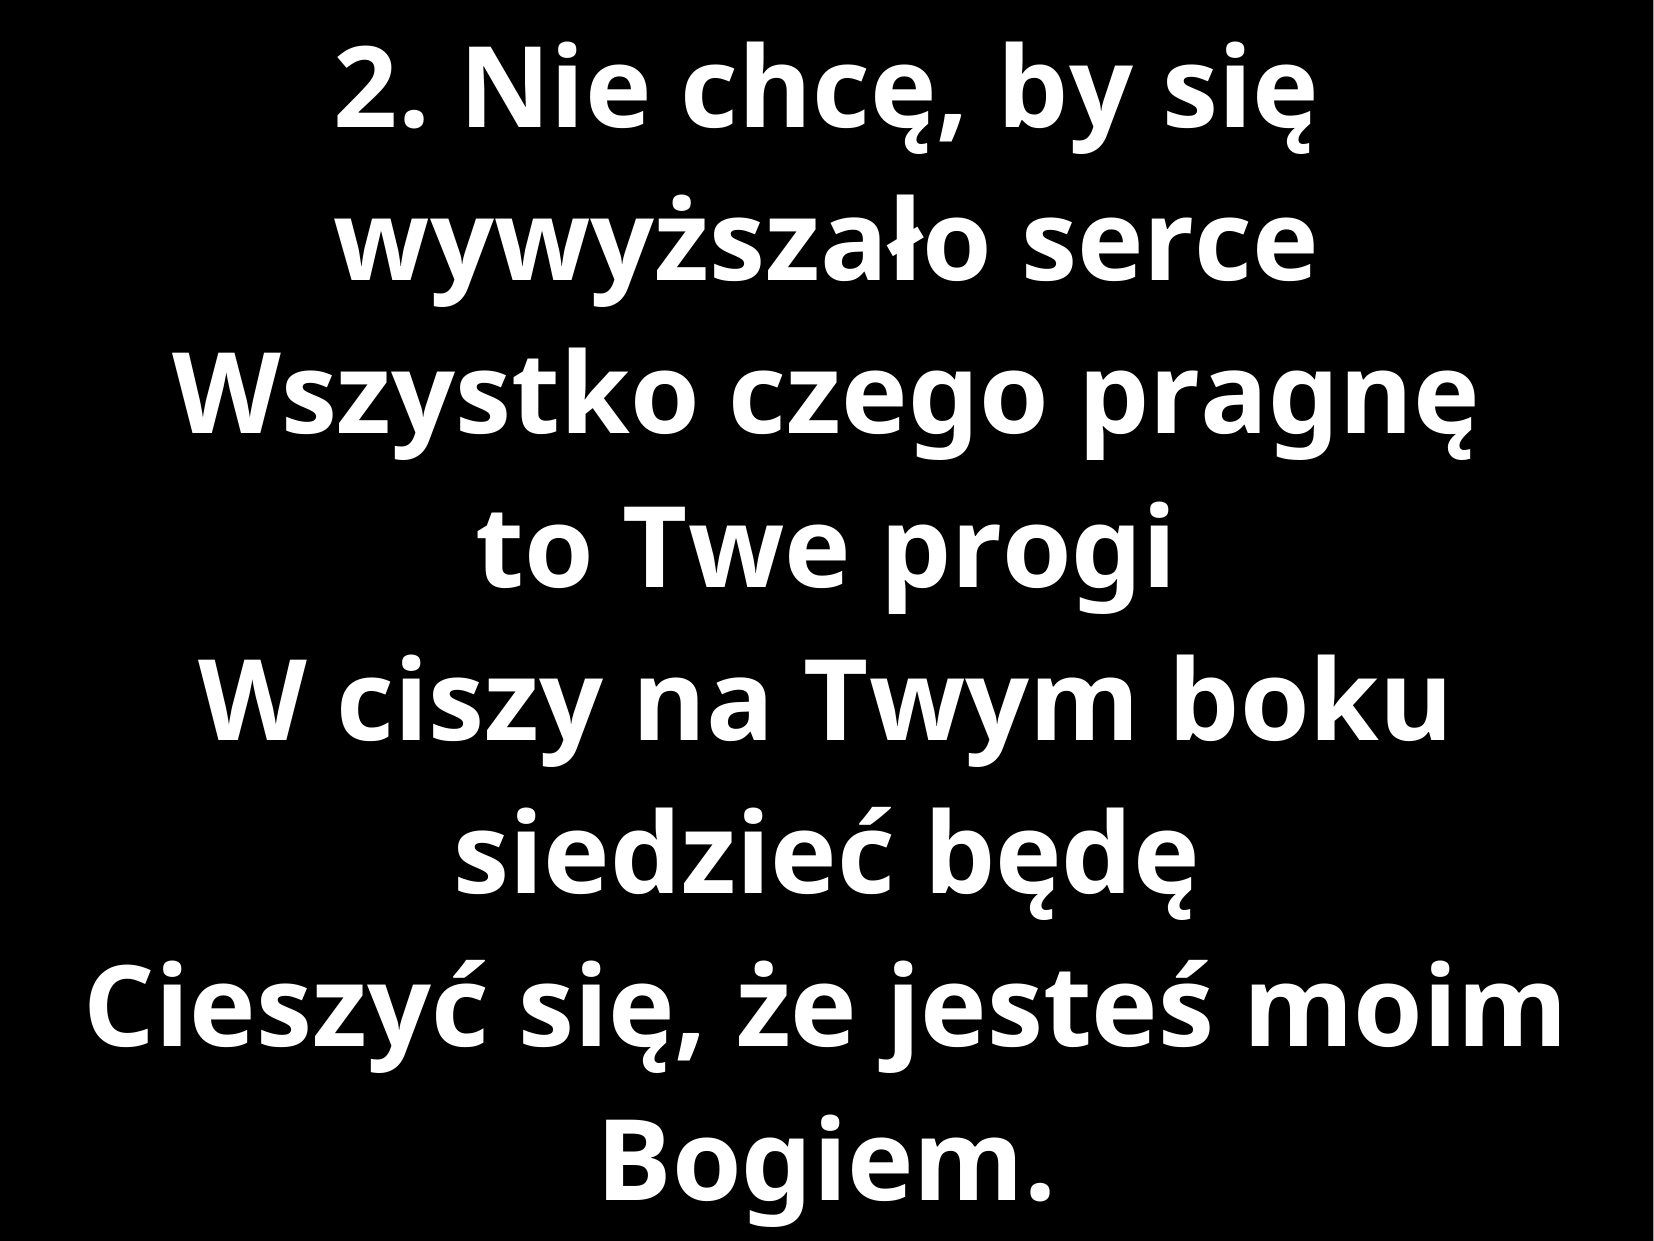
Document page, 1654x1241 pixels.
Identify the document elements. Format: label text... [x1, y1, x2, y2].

title 2. Nie chcę, by się wywyższało serce Wszystko czego pragnę to Twe progi W ciszy na Twym boku siedzieć będę Cieszyć się, że jesteś moim Bogiem. [0, 0, 1654, 1241]
